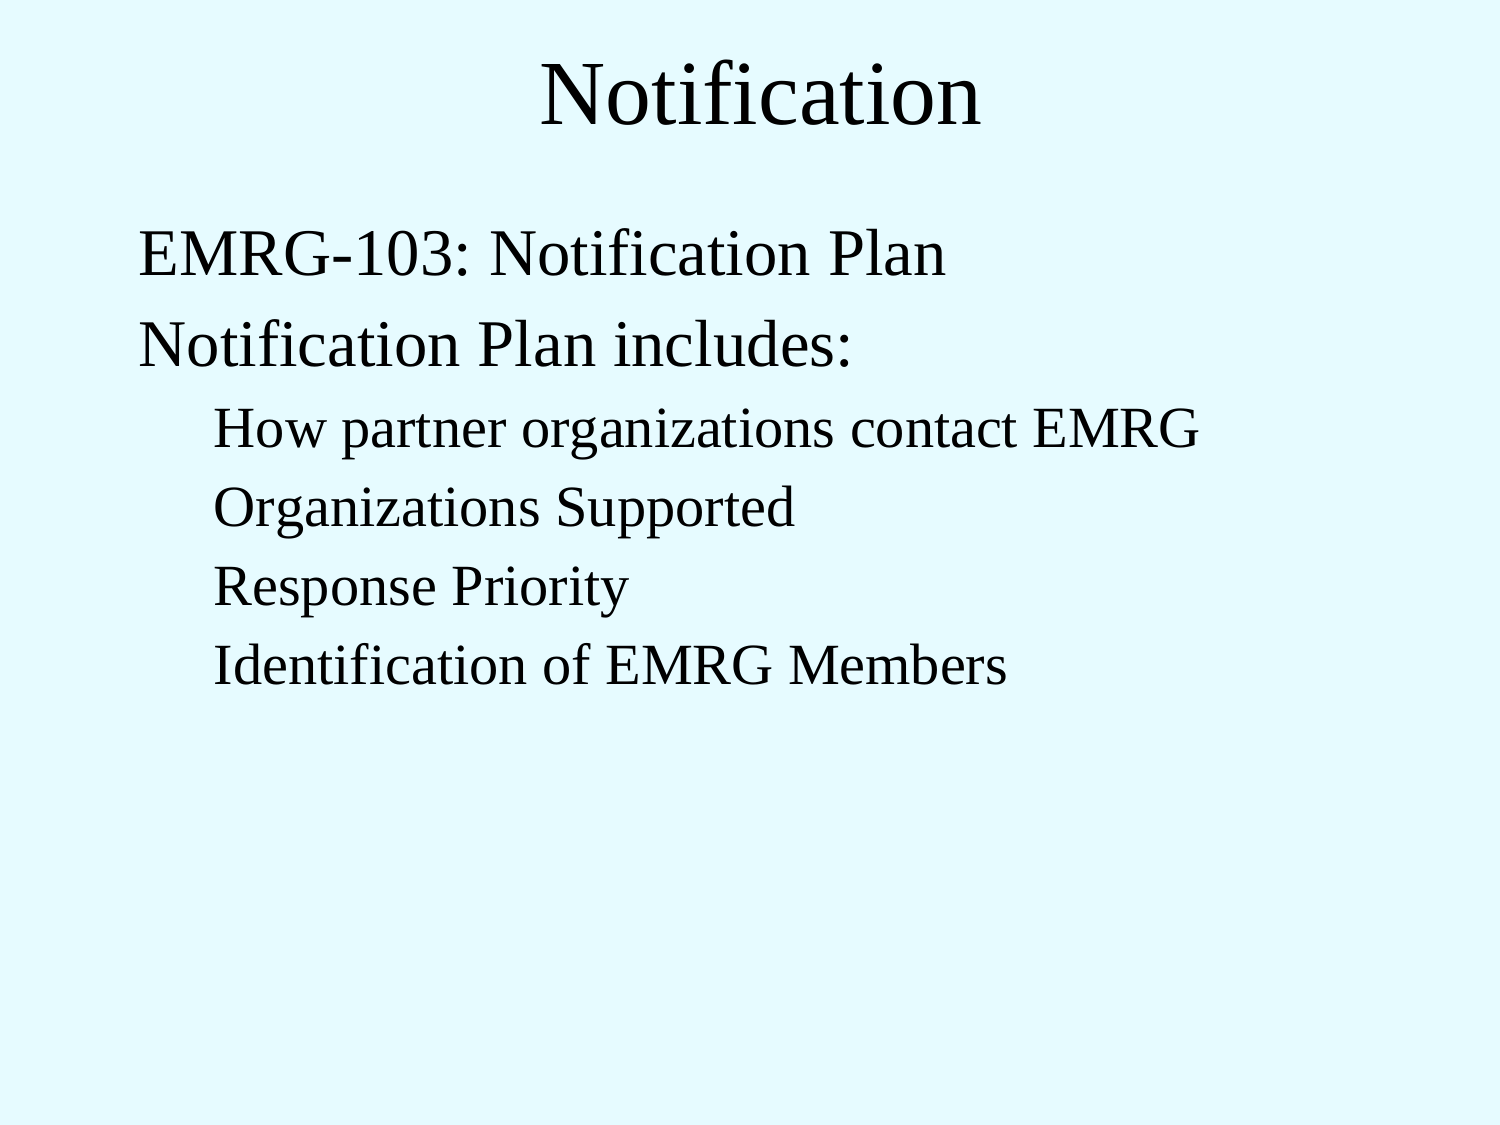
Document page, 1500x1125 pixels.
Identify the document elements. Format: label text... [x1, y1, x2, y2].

list EMRG-103: Notification Plan Notification Plan includes: How partner organizations contact EMRG Organizations Supported Response Priority Identification of EMRG Members [123, 208, 1399, 884]
title Notification [123, 0, 1399, 188]
